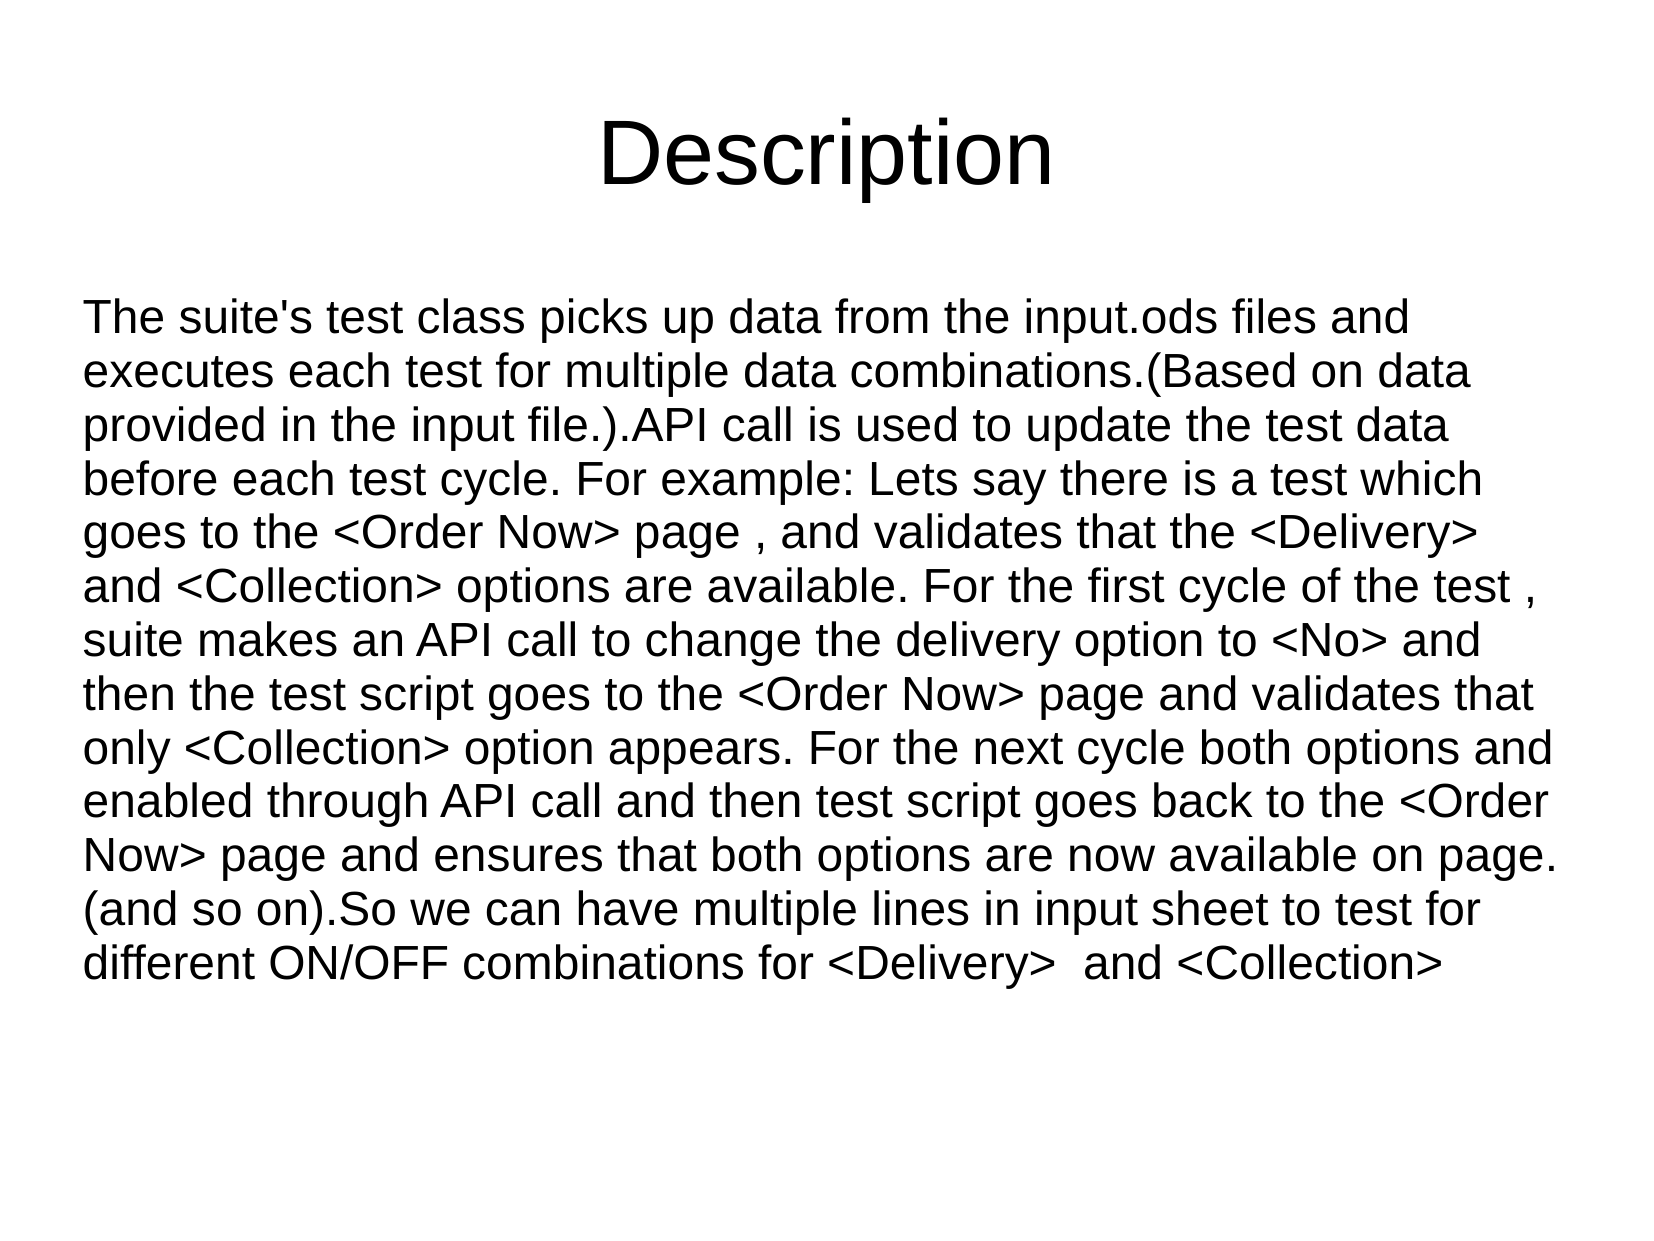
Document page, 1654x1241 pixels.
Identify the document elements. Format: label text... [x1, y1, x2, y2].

title Description [82, 49, 1571, 257]
list The suite's test class picks up data from the input.ods files and executes each test for multiple data combinations.(Based on data provided in the input file.).API call is used to update the test data before each test cycle. For example: Lets say there is a test which goes to the <Order Now> page , and validates that the <Delivery> and <Collection> options are available. For the first cycle of the test , suite makes an API call to change the delivery option to <No> and then the test script goes to the <Order Now> page and validates that only <Collection> option appears. For the next cycle both options and enabled through API call and then test script goes back to the <Order Now> page and ensures that both options are now available on page.(and so on).So we can have multiple lines in input sheet to test for different ON/OFF combinations for <Delivery> and <Collection> [82, 290, 1571, 1010]
